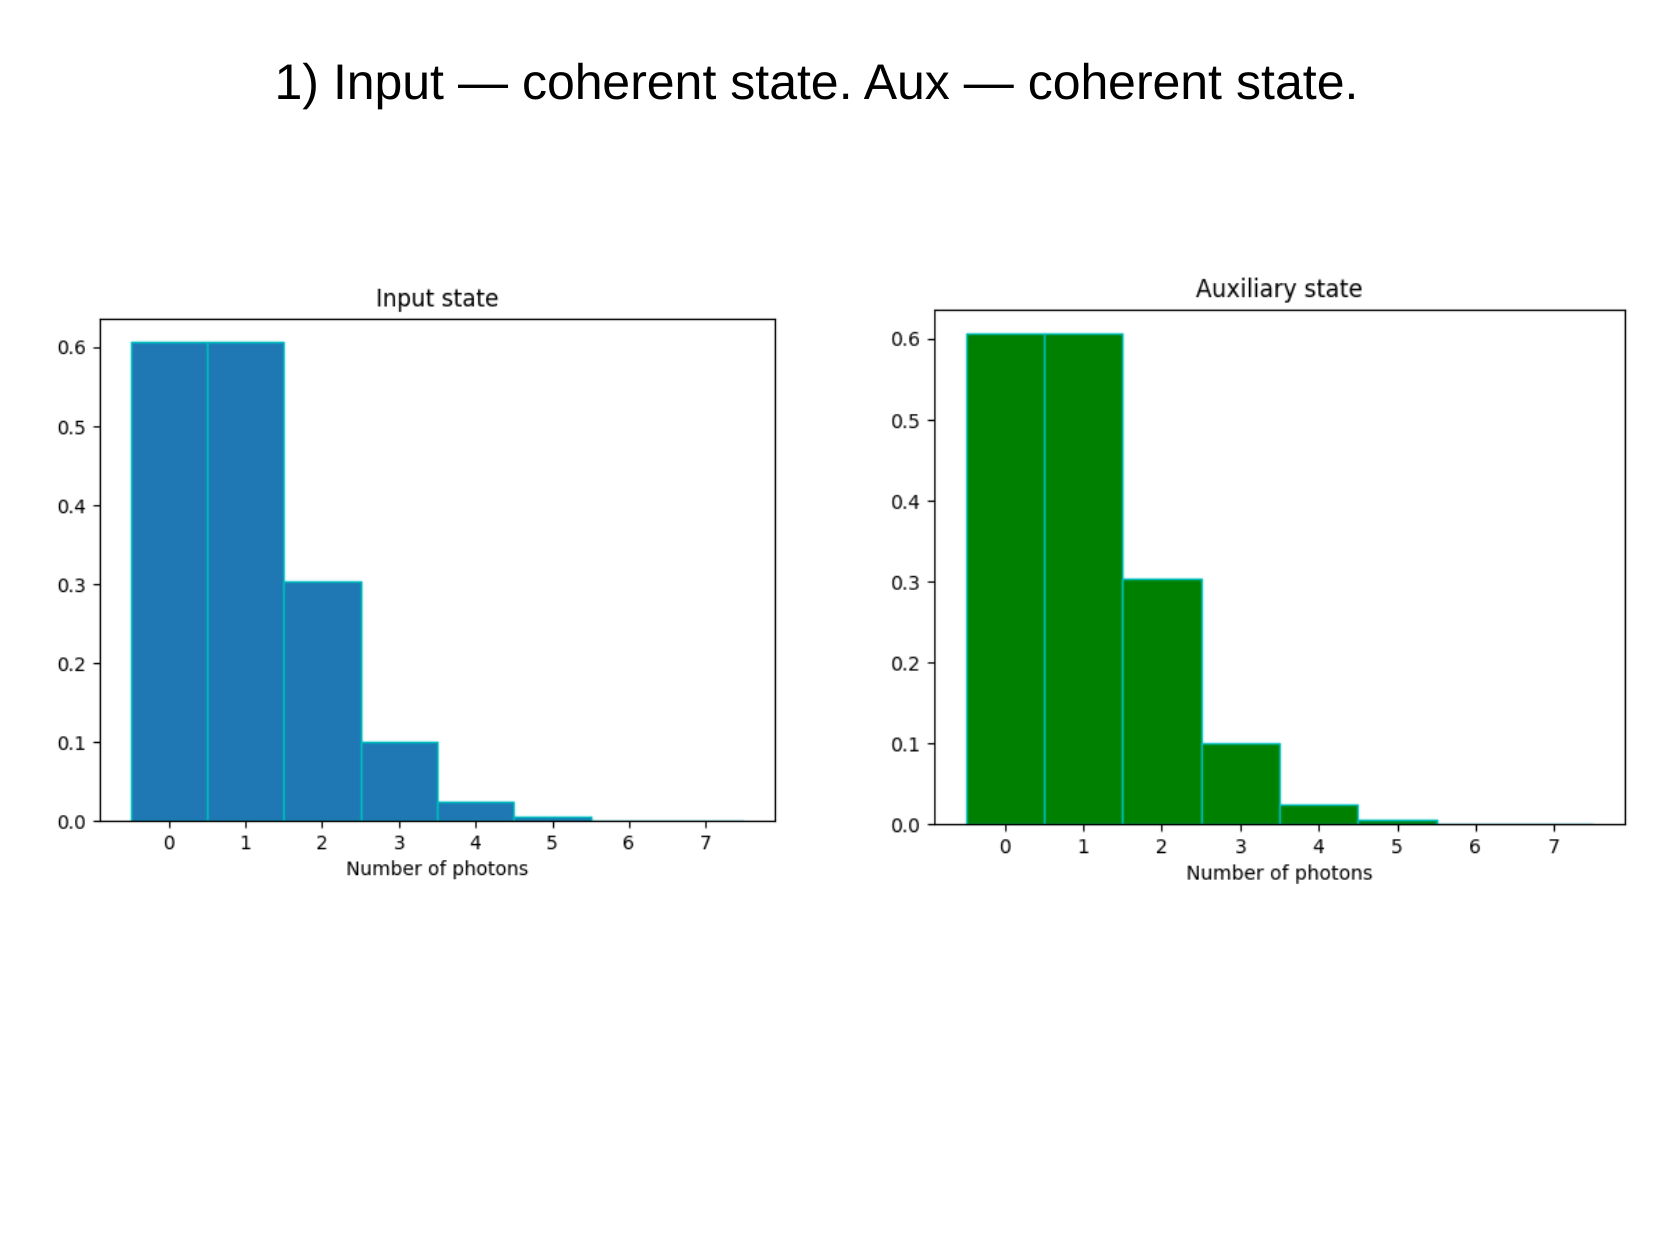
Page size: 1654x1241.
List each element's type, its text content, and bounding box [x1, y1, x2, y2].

picture [874, 258, 1630, 898]
text_box 1) Input — coherent state. Aux — coherent state. [259, 47, 1418, 119]
picture [41, 268, 780, 893]
